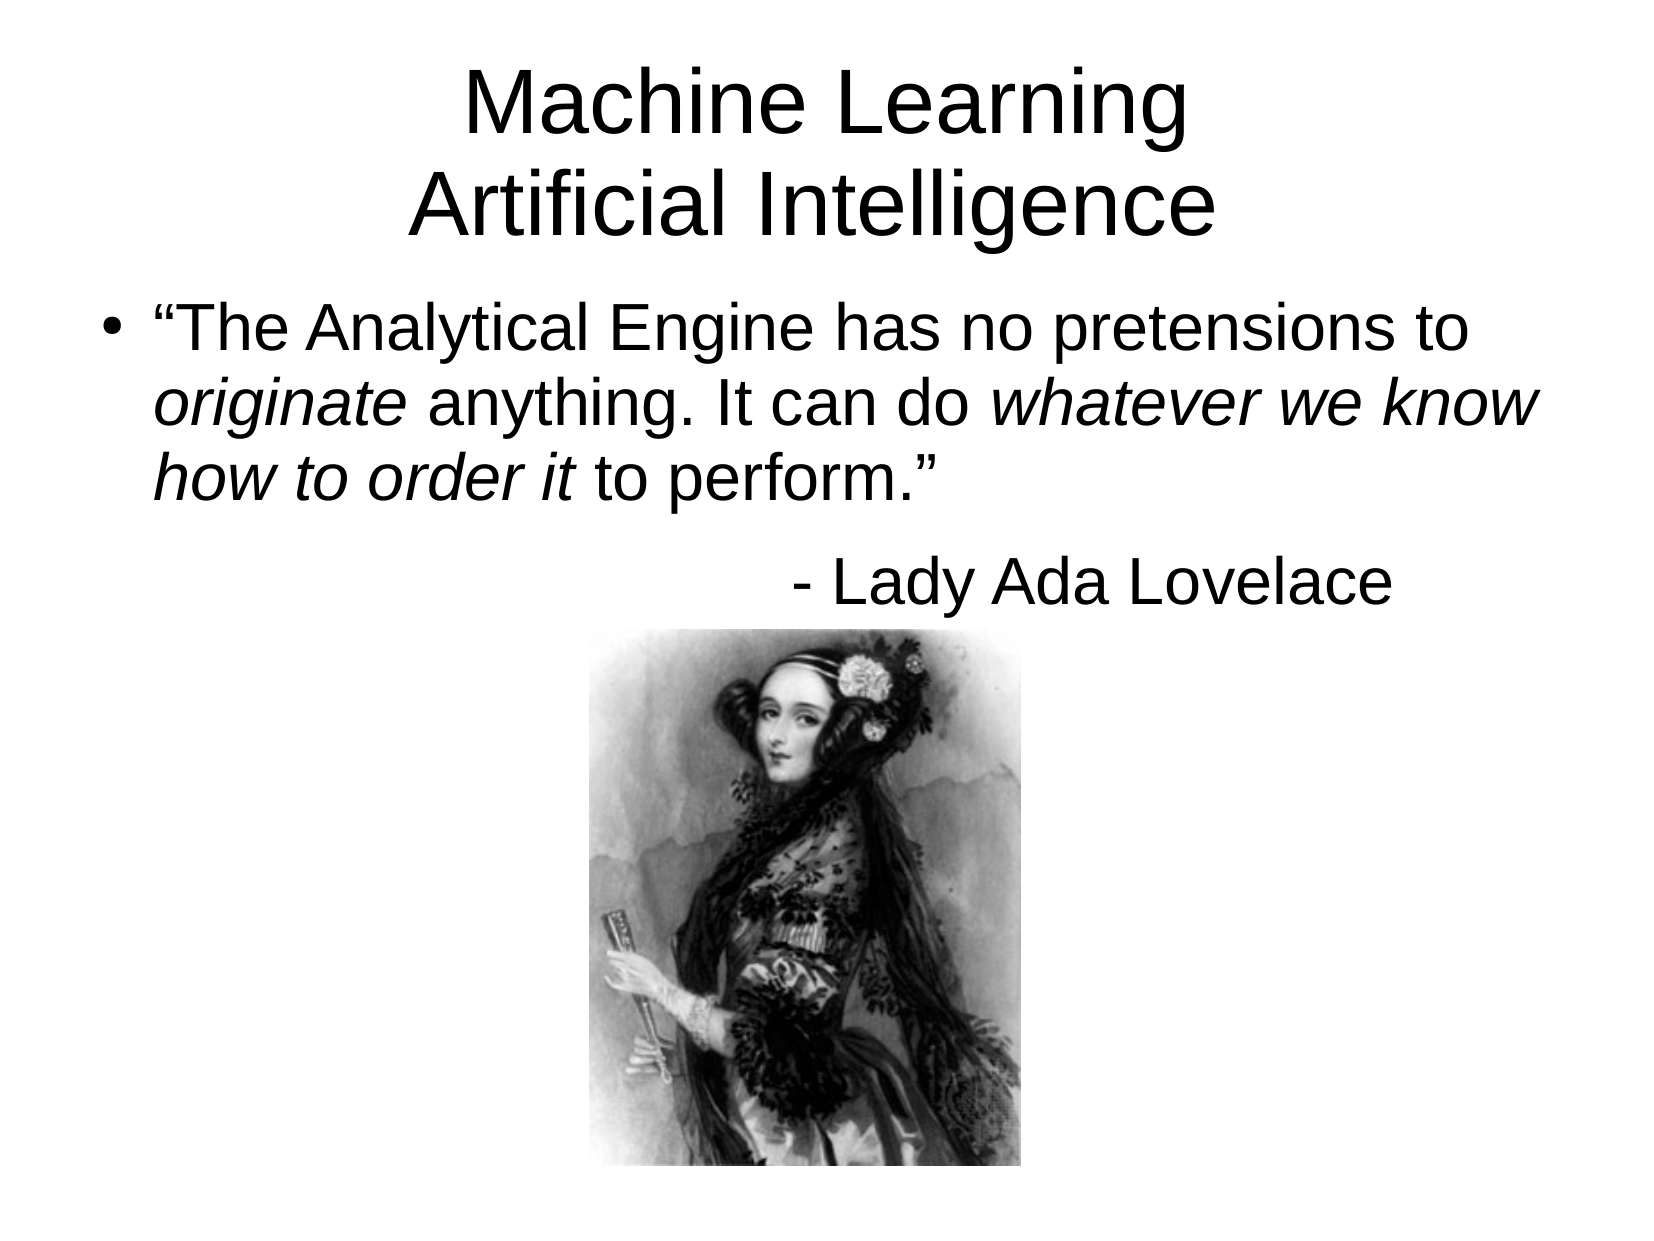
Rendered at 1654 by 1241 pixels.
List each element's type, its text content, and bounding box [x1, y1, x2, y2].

picture [589, 629, 1021, 1166]
title Machine Learning Artificial Intelligence [82, 49, 1571, 257]
list “The Analytical Engine has no pretensions to originate anything. It can do whatever we know how to order it to perform.” - Lady Ada Lovelace [82, 290, 1571, 1010]
